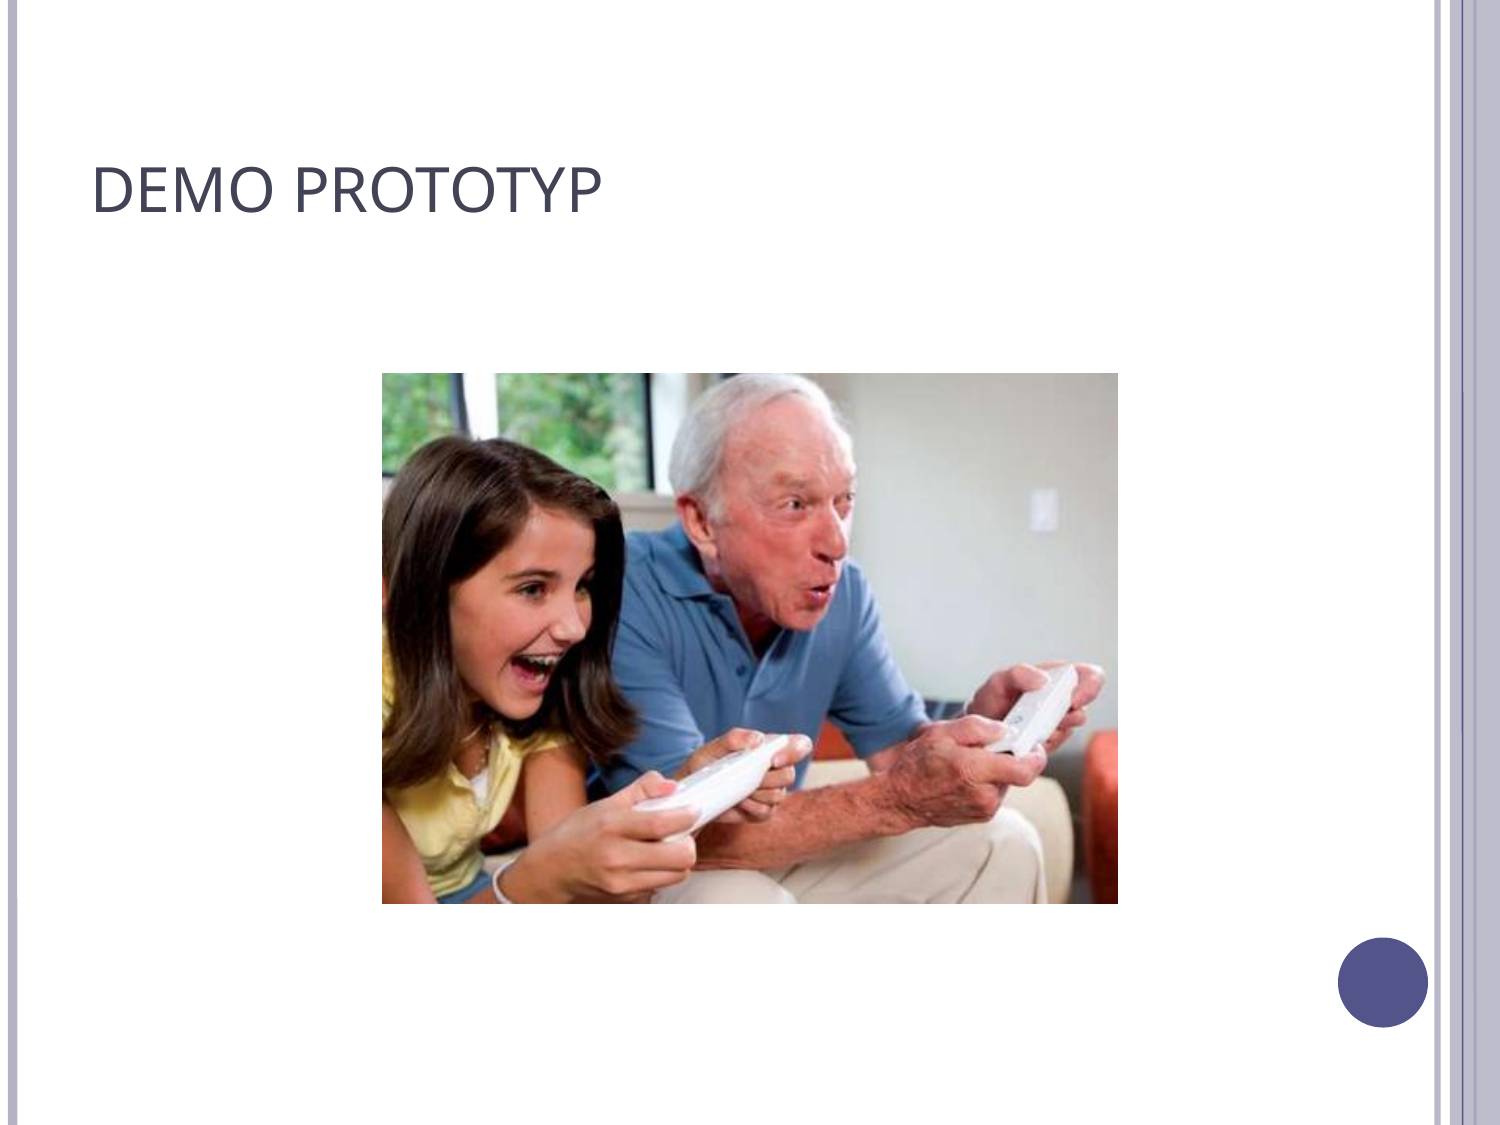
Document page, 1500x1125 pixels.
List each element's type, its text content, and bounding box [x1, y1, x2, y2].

title Demo Prototyp [75, 45, 1300, 233]
picture [382, 373, 1118, 904]
